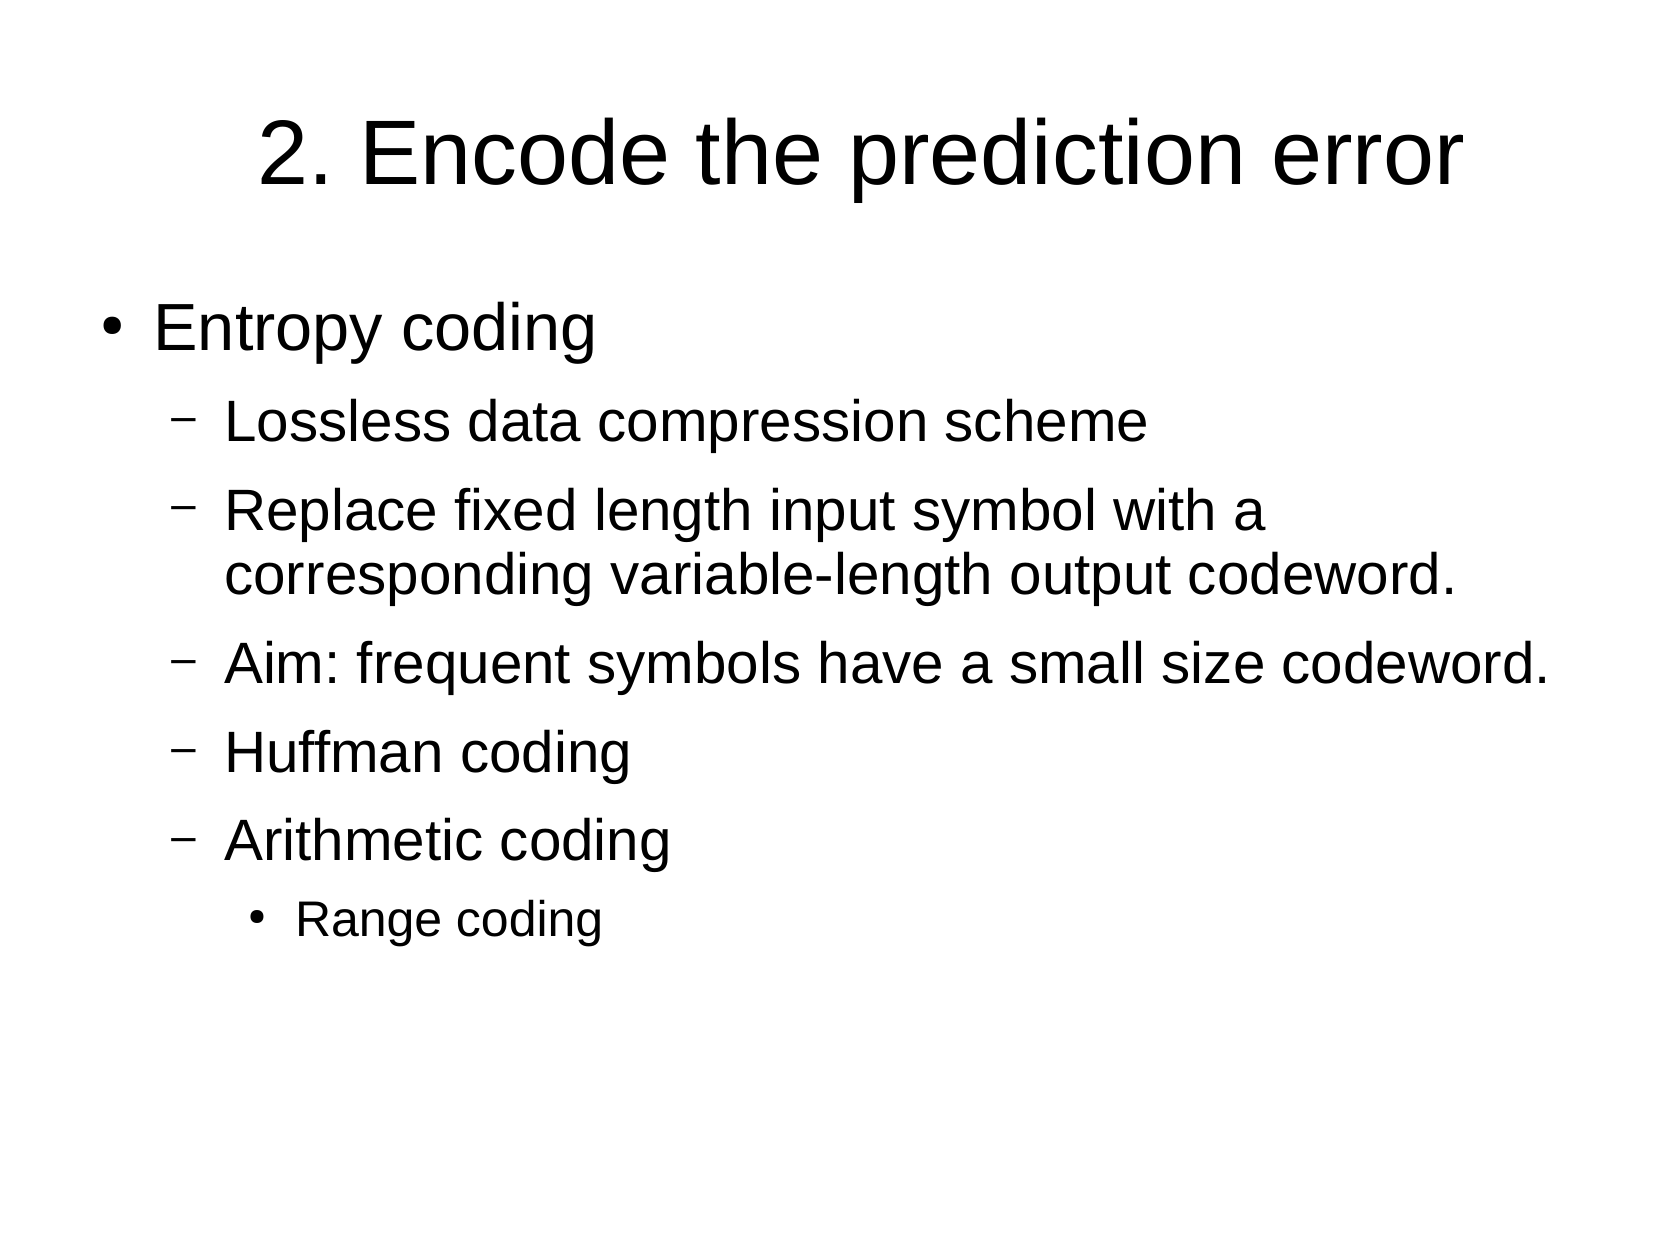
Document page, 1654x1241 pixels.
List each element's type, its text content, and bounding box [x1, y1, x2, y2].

list Entropy coding Lossless data compression scheme Replace fixed length input symbol with a corresponding variable-length output codeword. Aim: frequent symbols have a small size codeword. Huffman coding Arithmetic coding Range coding [82, 290, 1571, 1010]
title 2. Encode the prediction error [82, 49, 1571, 257]
